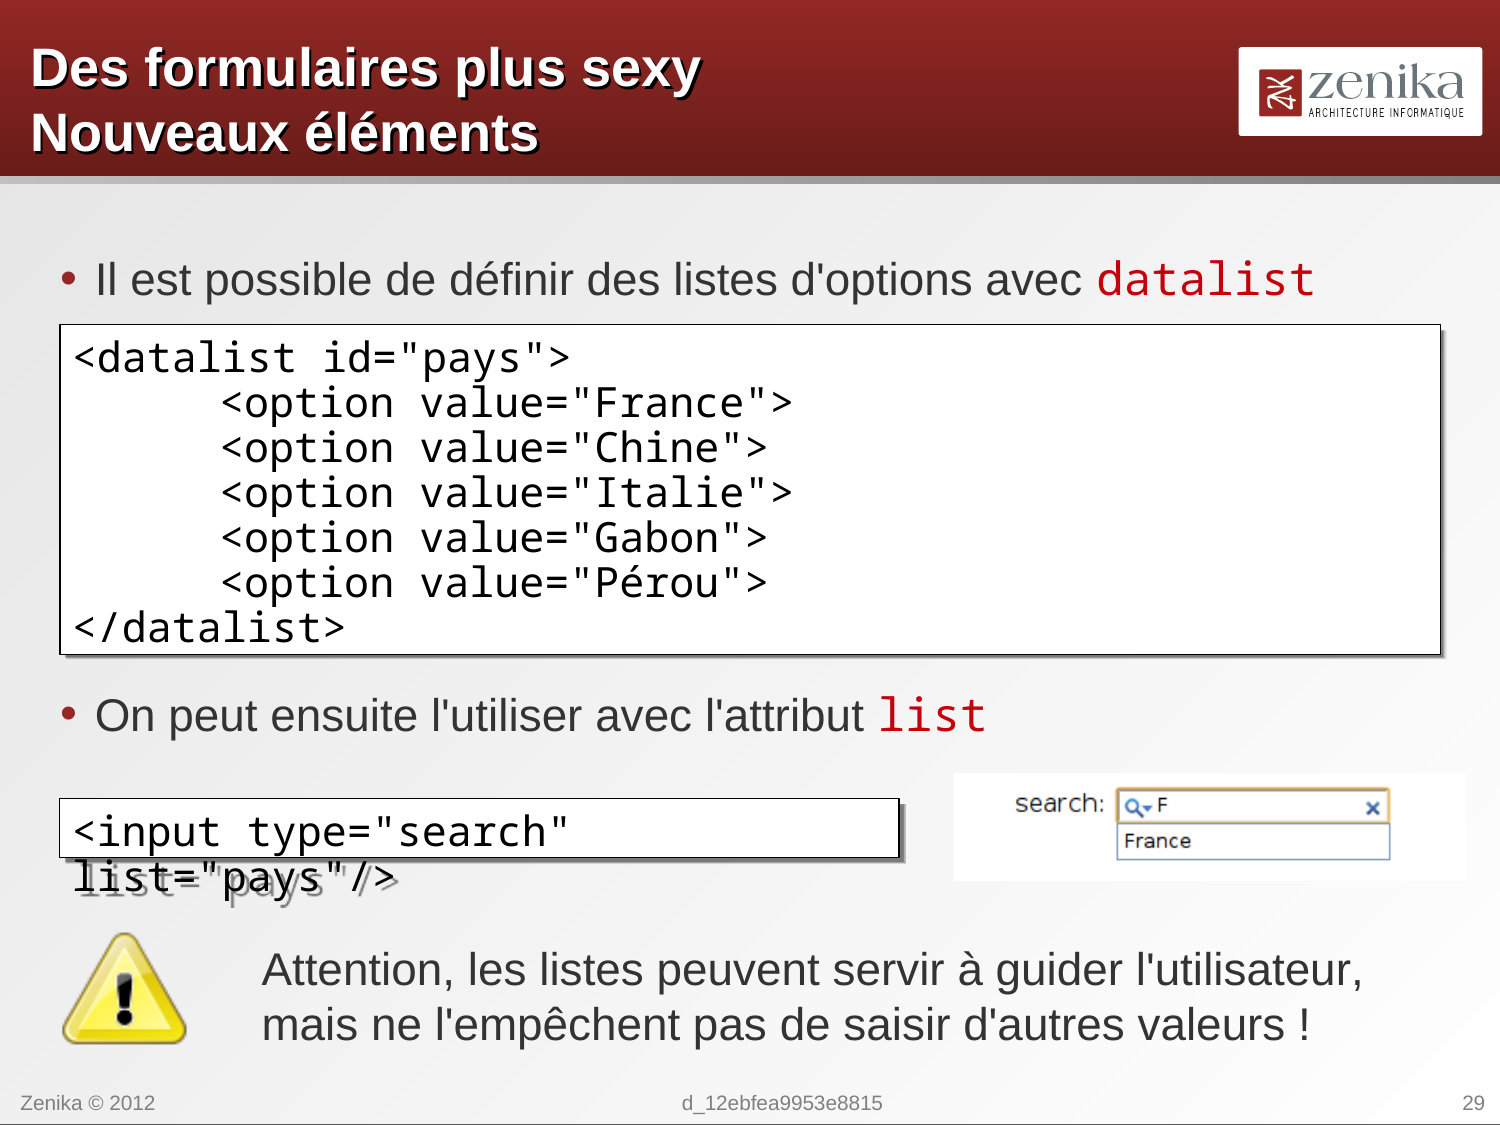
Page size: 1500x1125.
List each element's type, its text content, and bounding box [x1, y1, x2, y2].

text_box <input type="search" list="pays"/> [59, 798, 899, 858]
text_box <datalist id="pays"> <option value="France"> <option value="Chine"> <option value="Italie"> <option value="Gabon"> <option value="Pérou"> </datalist> [60, 324, 1441, 655]
list Il est possible de définir des listes d'options avec datalist On peut ensuite l'utiliser avec l'attribut list Attention, les listes peuvent servir à guider l'utilisateur, mais ne l'empêchent pas de saisir d'autres valeurs ! [60, 249, 1385, 324]
title Des formulaires plus sexy Nouveaux éléments [30, 15, 1155, 180]
picture [1257, 58, 1464, 125]
picture [59, 921, 193, 1055]
list Il est possible de définir des listes d'options avec datalist On peut ensuite l'utiliser avec l'attribut list Attention, les listes peuvent servir à guider l'utilisateur, mais ne l'empêchent pas de saisir d'autres valeurs ! [60, 655, 1385, 1079]
picture [954, 773, 1466, 882]
